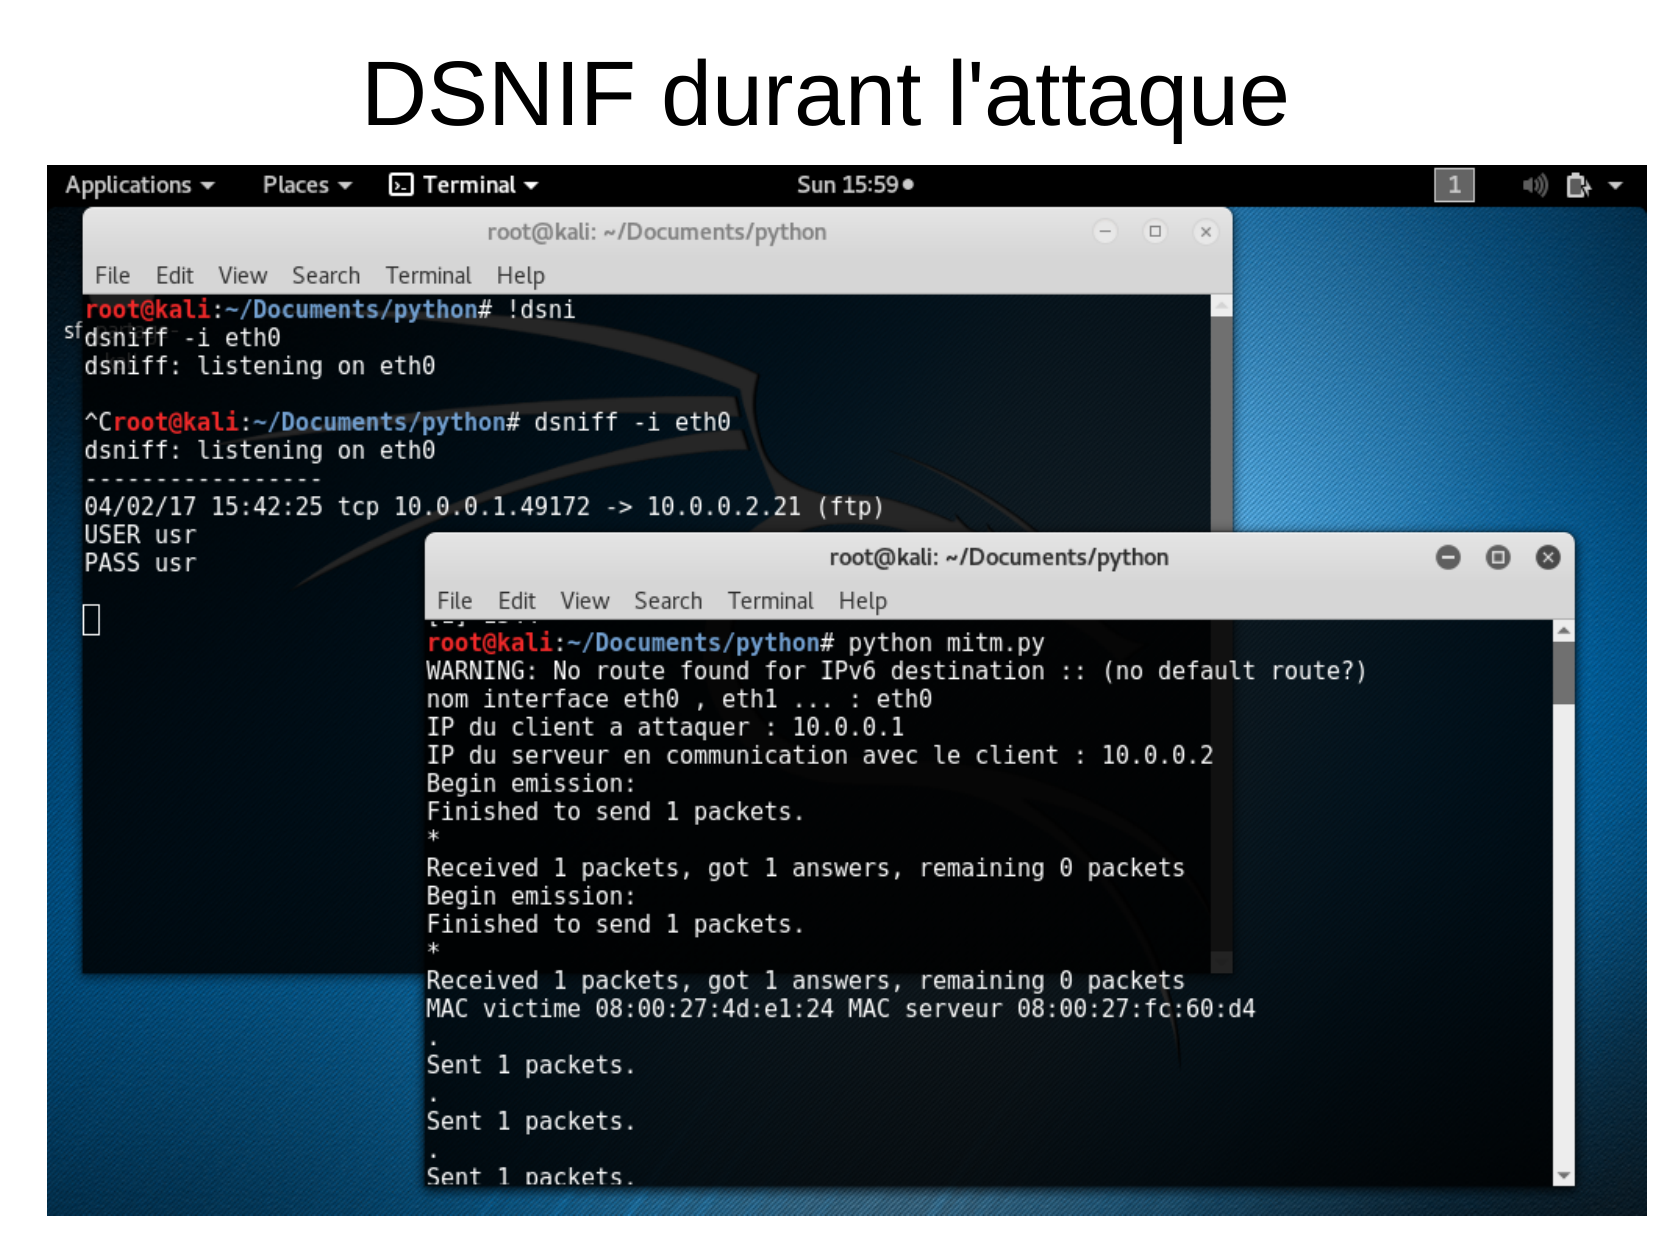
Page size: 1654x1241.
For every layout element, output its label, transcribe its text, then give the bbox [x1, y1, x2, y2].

picture [47, 165, 1647, 1216]
title DSNIF durant l'attaque [82, 0, 1571, 165]
